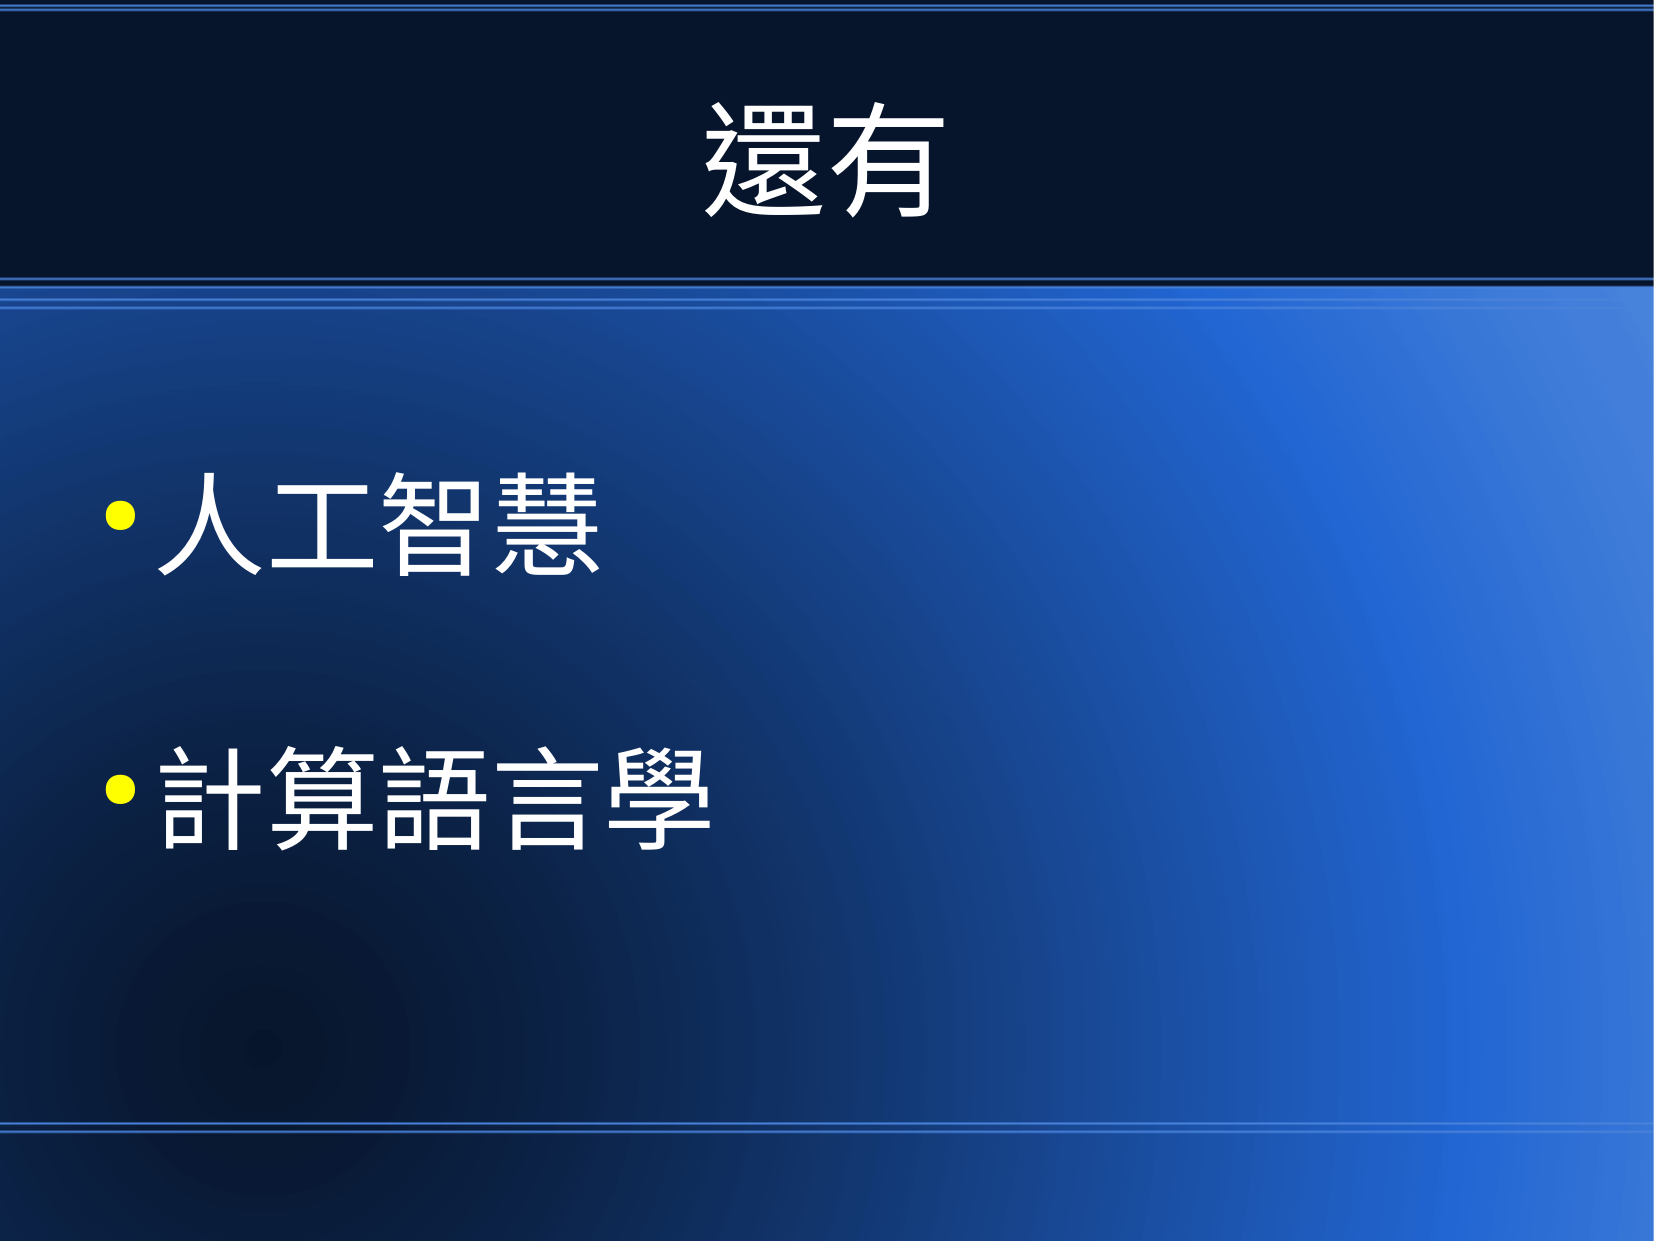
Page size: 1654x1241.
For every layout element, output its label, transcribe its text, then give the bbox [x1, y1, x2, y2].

title 還有 [82, 49, 1571, 257]
picture [0, 0, 1654, 1241]
list 人工智慧 計算語言學 [82, 355, 1571, 1241]
